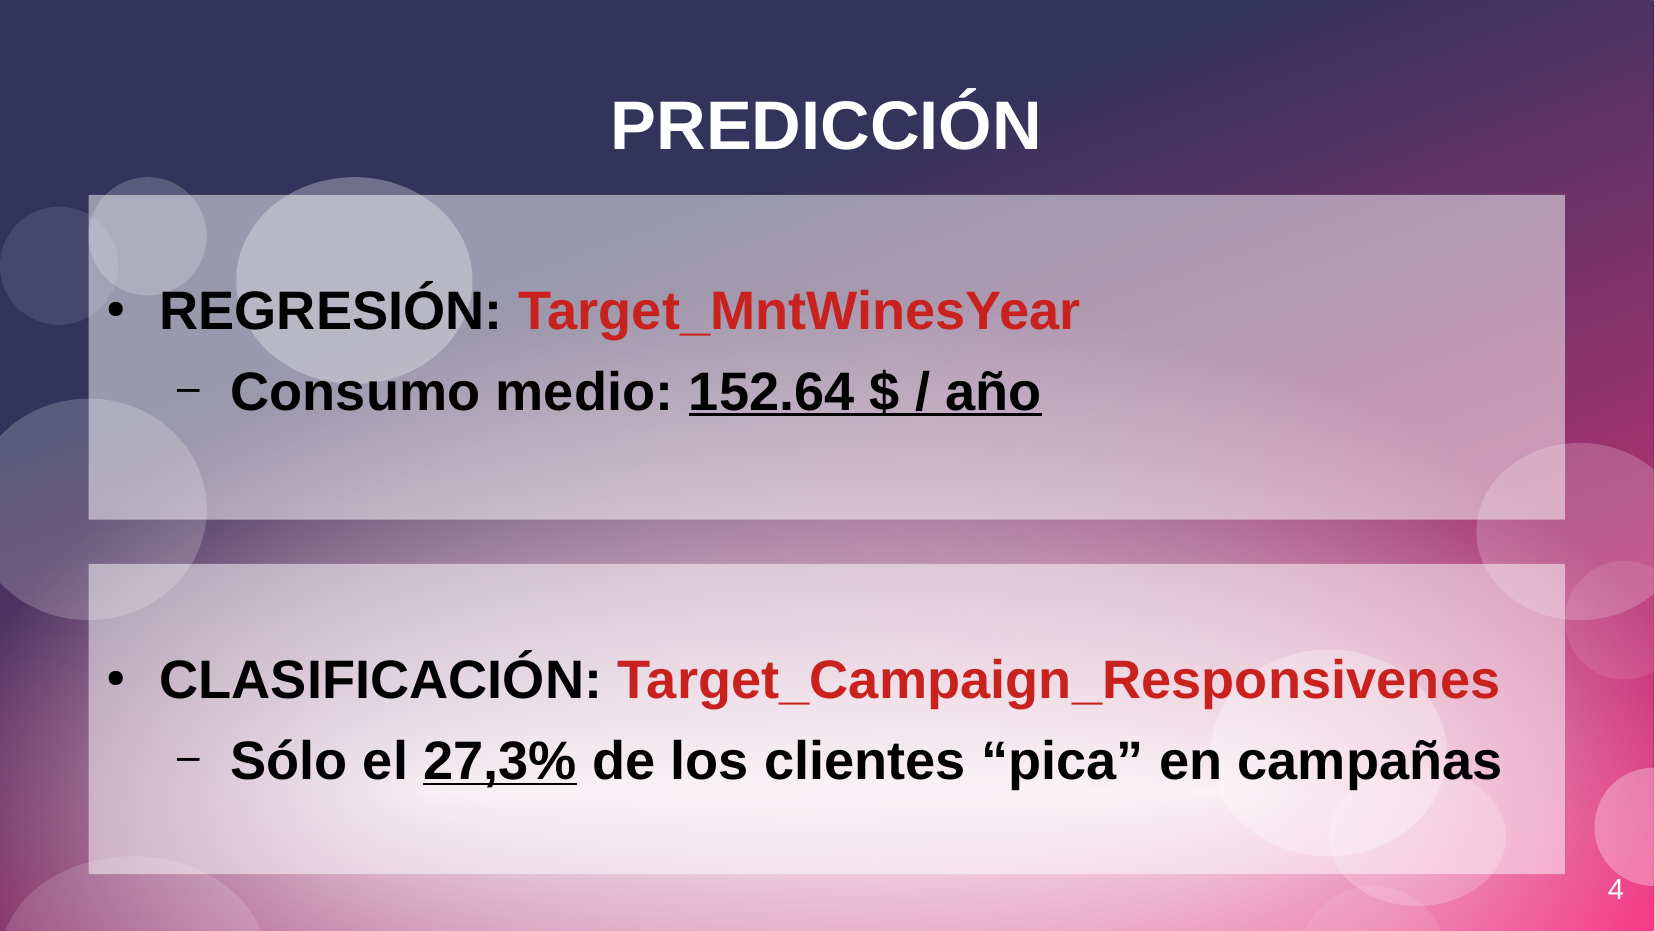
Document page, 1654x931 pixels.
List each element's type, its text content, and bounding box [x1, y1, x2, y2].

list REGRESIÓN: Target_MntWinesYear Consumo medio: 152.64 $ / año [88, 194, 1565, 520]
list CLASIFICACIÓN: Target_Campaign_Responsivenes Sólo el 27,3% de los clientes “pica” en campañas [88, 563, 1565, 875]
title PREDICCIÓN [88, 44, 1565, 194]
